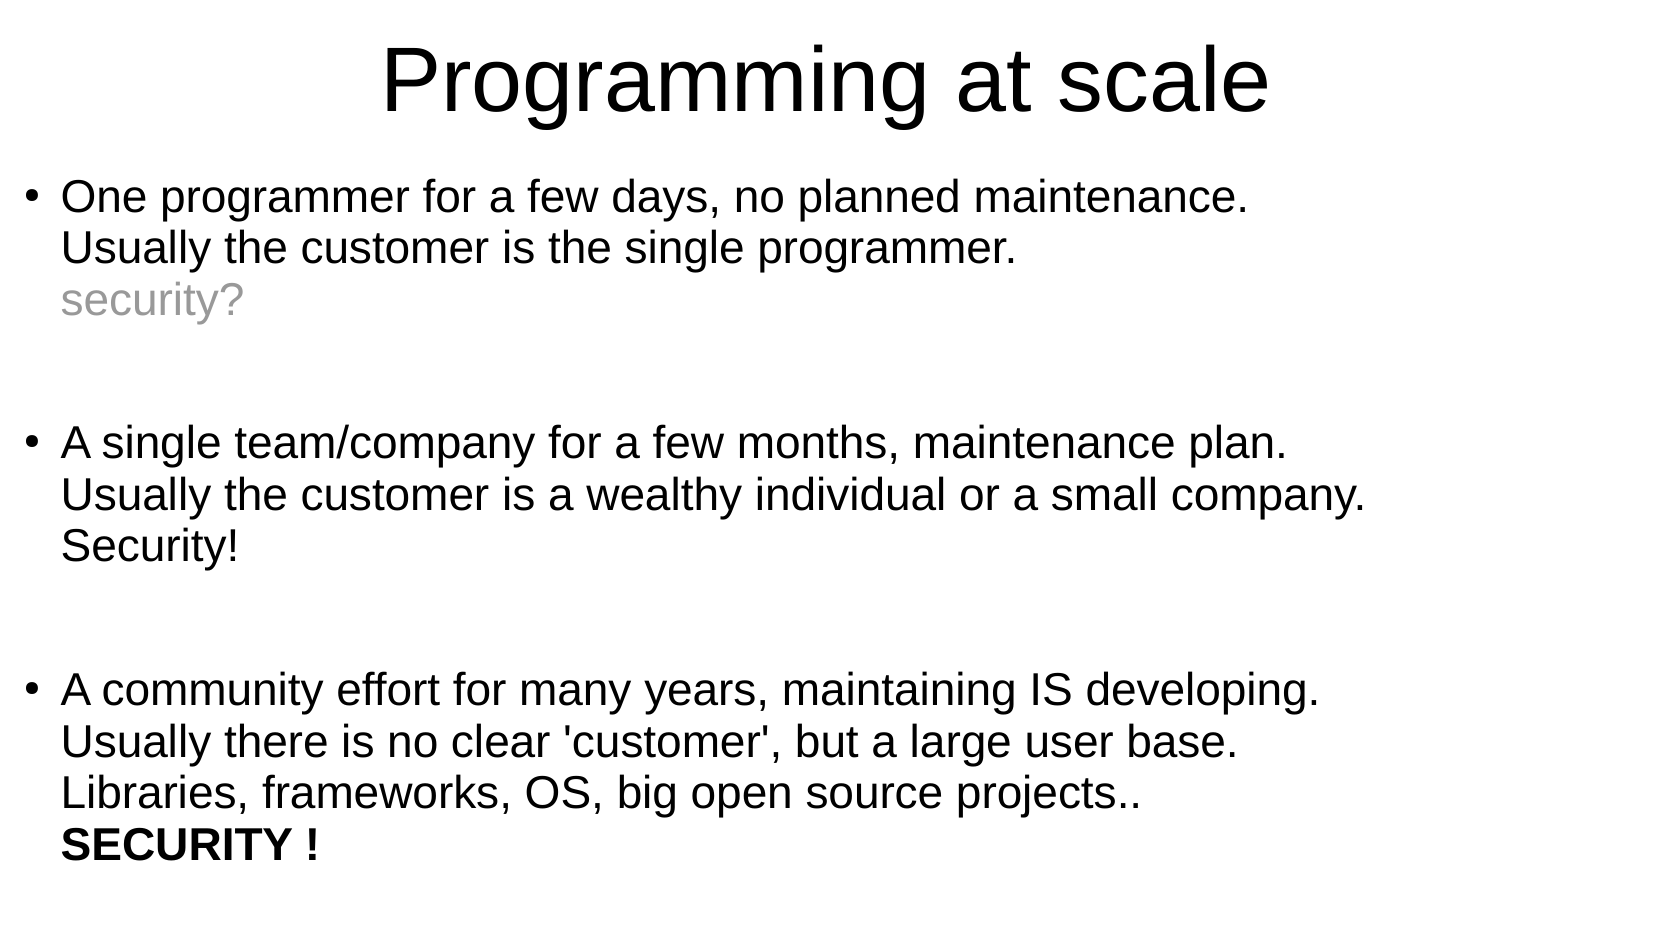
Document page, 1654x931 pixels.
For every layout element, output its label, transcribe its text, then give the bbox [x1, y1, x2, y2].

list One programmer for a few days, no planned maintenance. Usually the customer is the single programmer. security? A single team/company for a few months, maintenance plan. Usually the customer is a wealthy individual or a small company. Security! A community effort for many years, maintaining IS developing. Usually there is no clear 'customer', but a large user base. Libraries, frameworks, OS, big open source projects.. SECURITY ! [11, 170, 1583, 883]
title Programming at scale [82, 1, 1571, 157]
